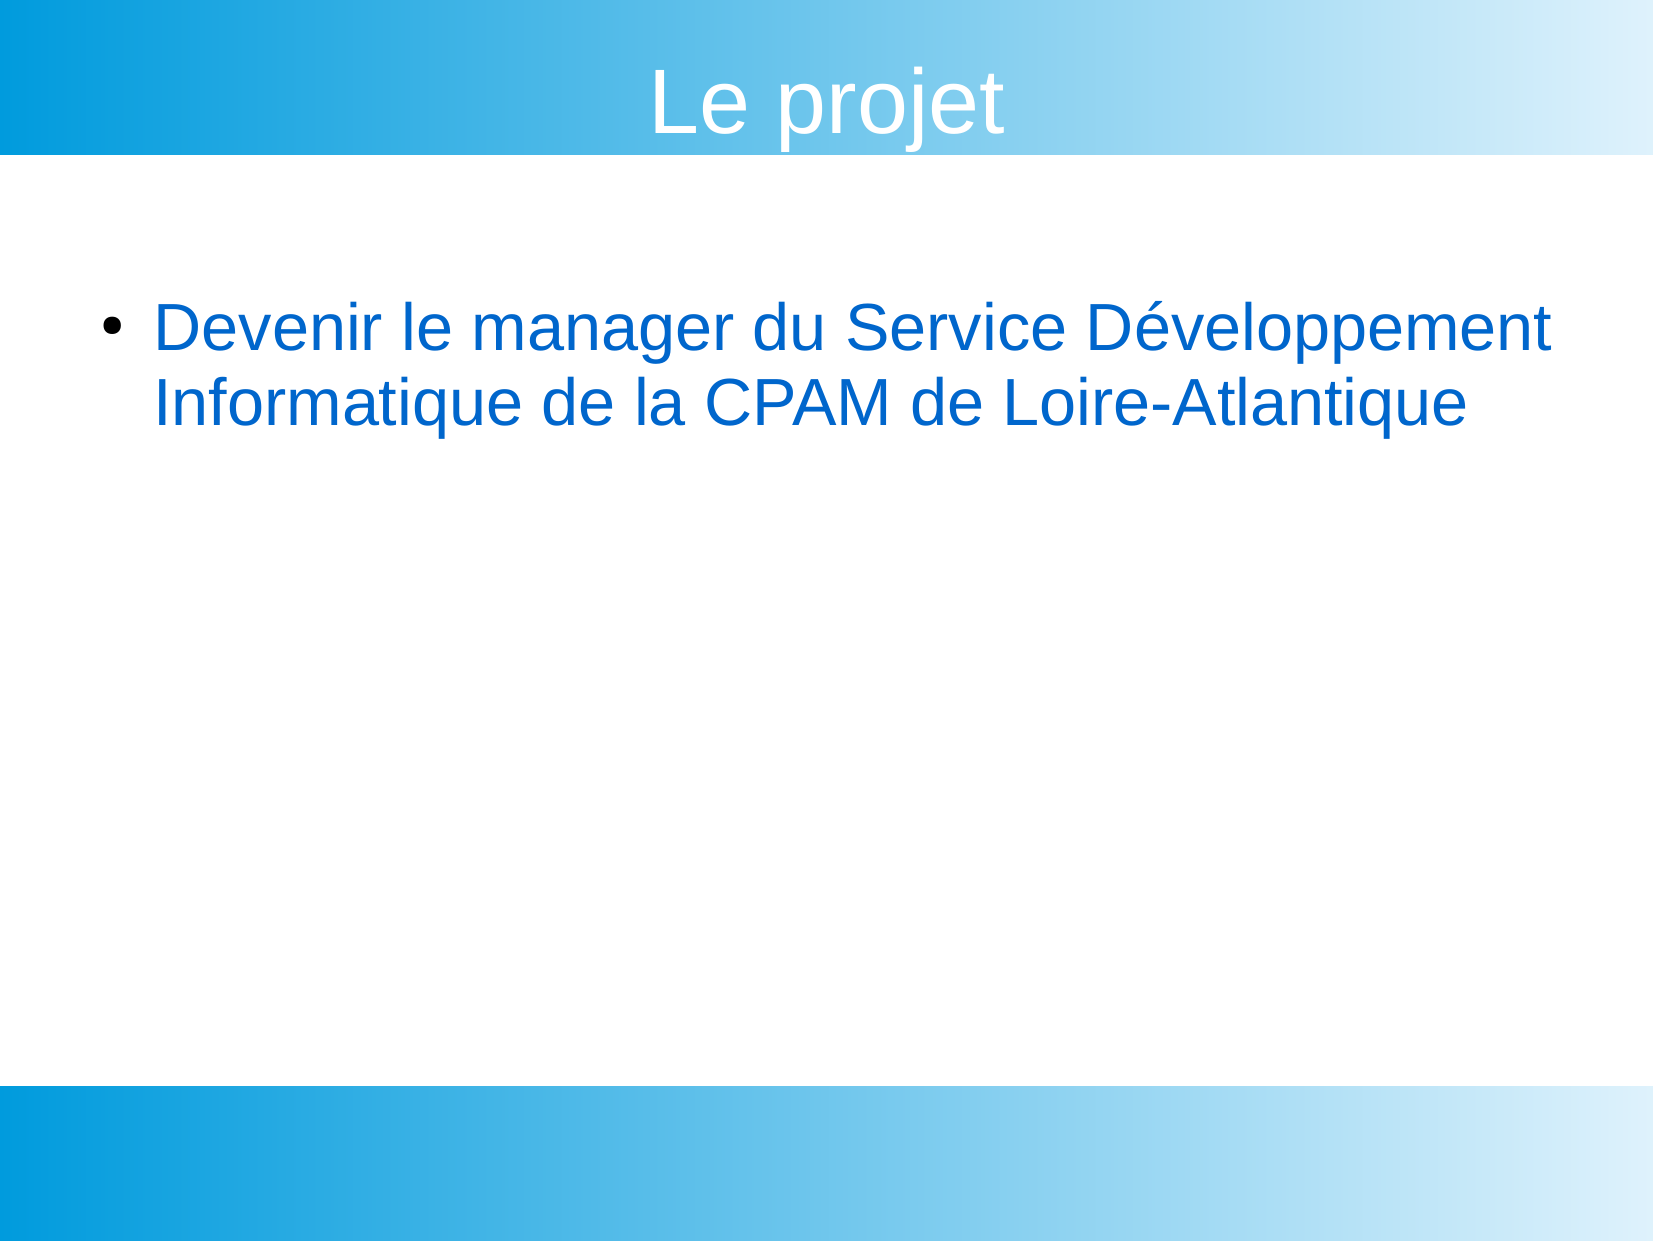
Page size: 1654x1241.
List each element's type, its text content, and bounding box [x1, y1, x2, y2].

list Devenir le manager du Service Développement Informatique de la CPAM de Loire-Atlantique [82, 290, 1571, 1010]
title Le projet [82, 49, 1571, 155]
